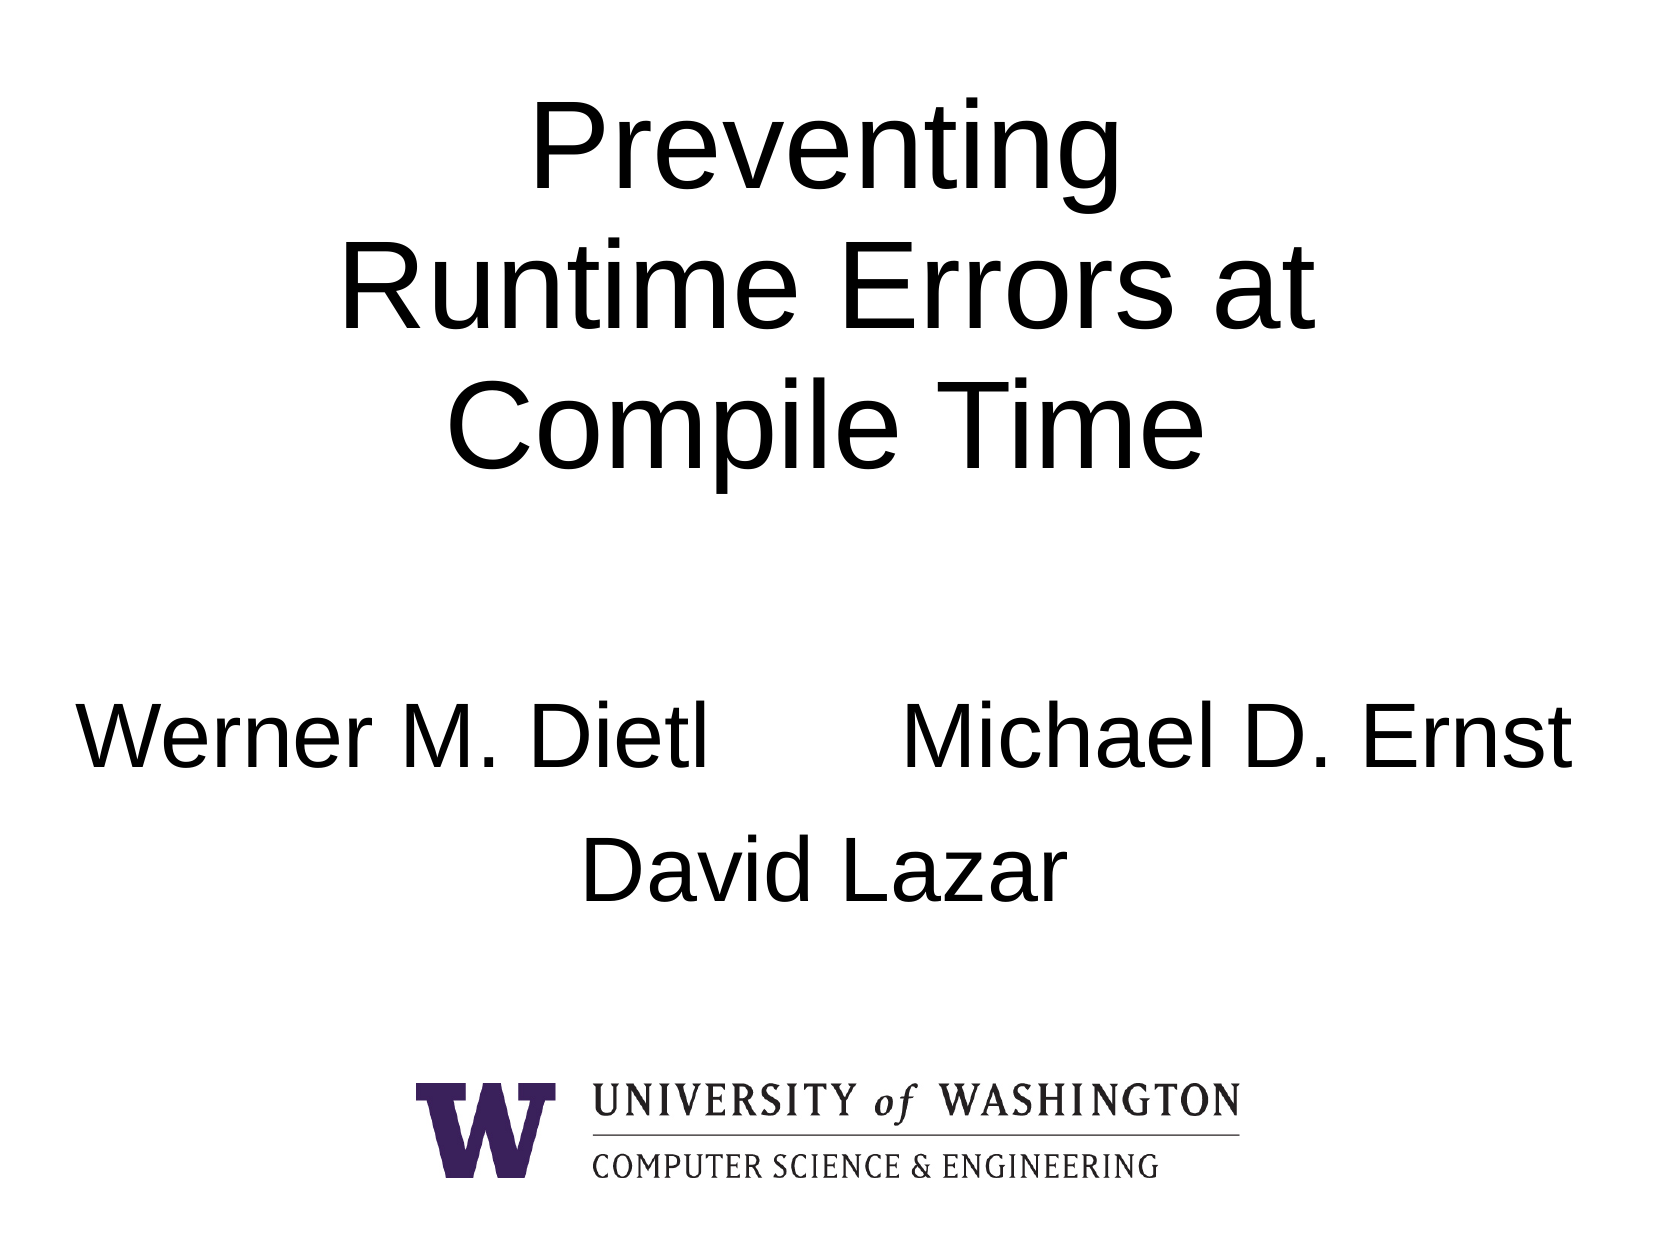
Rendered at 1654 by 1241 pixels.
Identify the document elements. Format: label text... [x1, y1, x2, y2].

text_box Preventing Runtime Errors at Compile Time [0, 68, 1654, 503]
text_box Werner M. Dietl Michael D. Ernst David Lazar [60, 646, 1590, 929]
picture [414, 1083, 1240, 1178]
